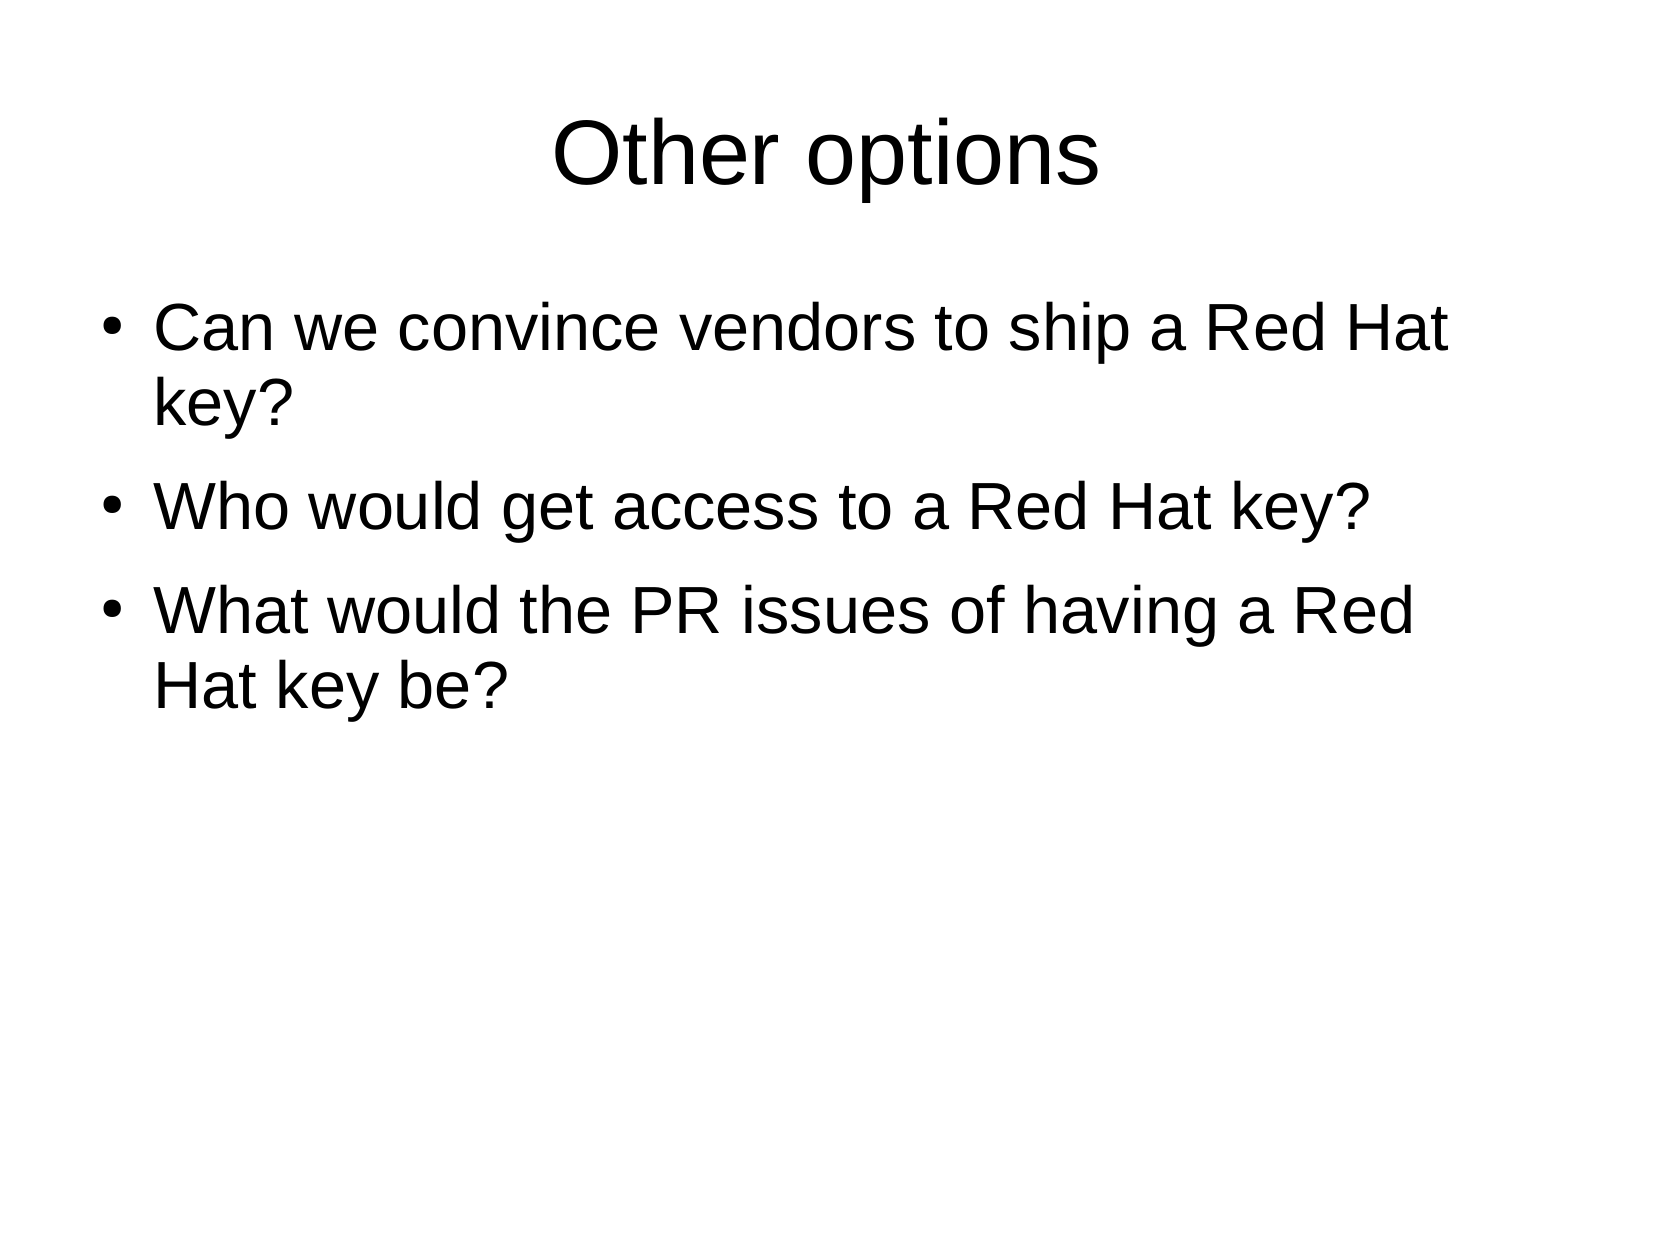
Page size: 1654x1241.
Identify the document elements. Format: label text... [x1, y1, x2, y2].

list Can we convince vendors to ship a Red Hat key? Who would get access to a Red Hat key? What would the PR issues of having a Red Hat key be? [82, 290, 1538, 1010]
title Other options [82, 49, 1571, 257]
